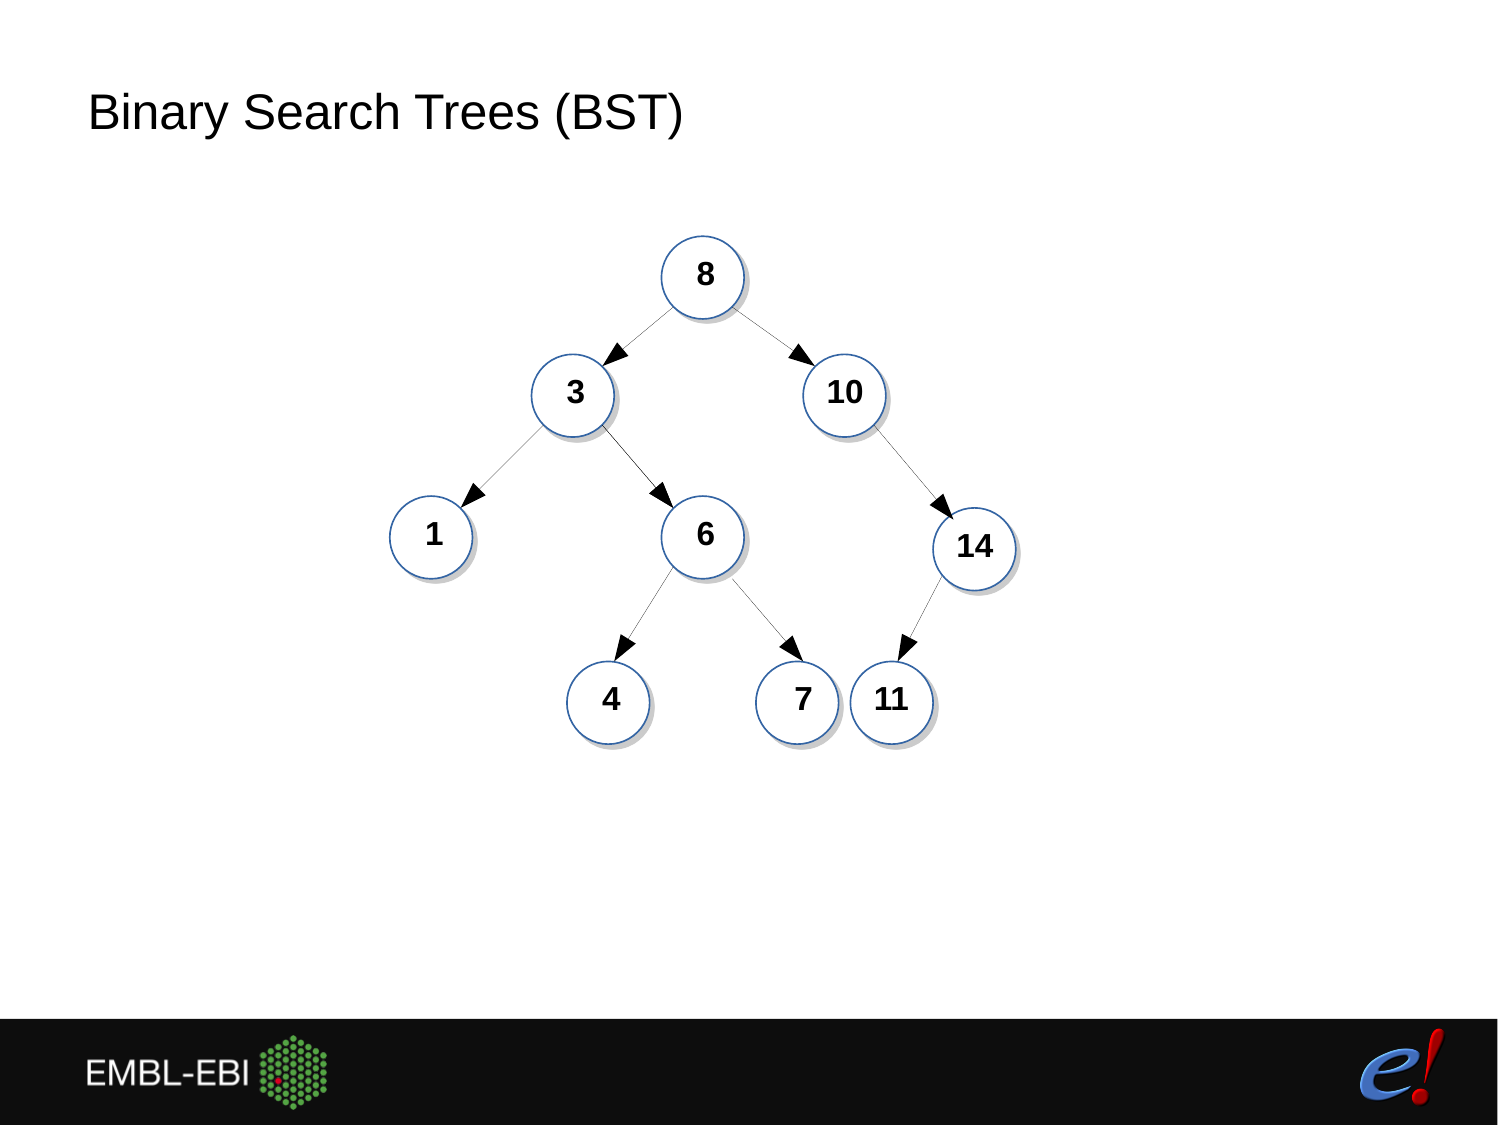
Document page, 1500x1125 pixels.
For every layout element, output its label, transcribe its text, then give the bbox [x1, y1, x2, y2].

text_box [933, 524, 941, 574]
text_box [755, 661, 839, 745]
text_box [863, 661, 921, 673]
text_box [661, 236, 745, 319]
text_box [389, 496, 473, 579]
text_box [661, 496, 745, 579]
text_box 11 [859, 673, 934, 726]
text_box [850, 677, 926, 745]
text_box [803, 371, 811, 420]
text_box [943, 577, 1006, 591]
text_box 6 [681, 507, 733, 565]
text_box 14 [941, 519, 1028, 577]
text_box [813, 423, 876, 438]
picture [1357, 1026, 1448, 1112]
text_box [566, 661, 650, 745]
text_box 7 [779, 673, 827, 731]
text_box 3 [551, 366, 603, 423]
text_box [815, 354, 874, 366]
picture [87, 1035, 327, 1110]
text_box 8 [681, 248, 733, 305]
text_box [952, 507, 1003, 519]
title Binary Search Trees (BST) [87, 50, 1425, 175]
text_box 4 [587, 673, 638, 731]
text_box 1 [410, 507, 461, 565]
text_box [531, 354, 615, 438]
text_box 10 [811, 366, 898, 423]
